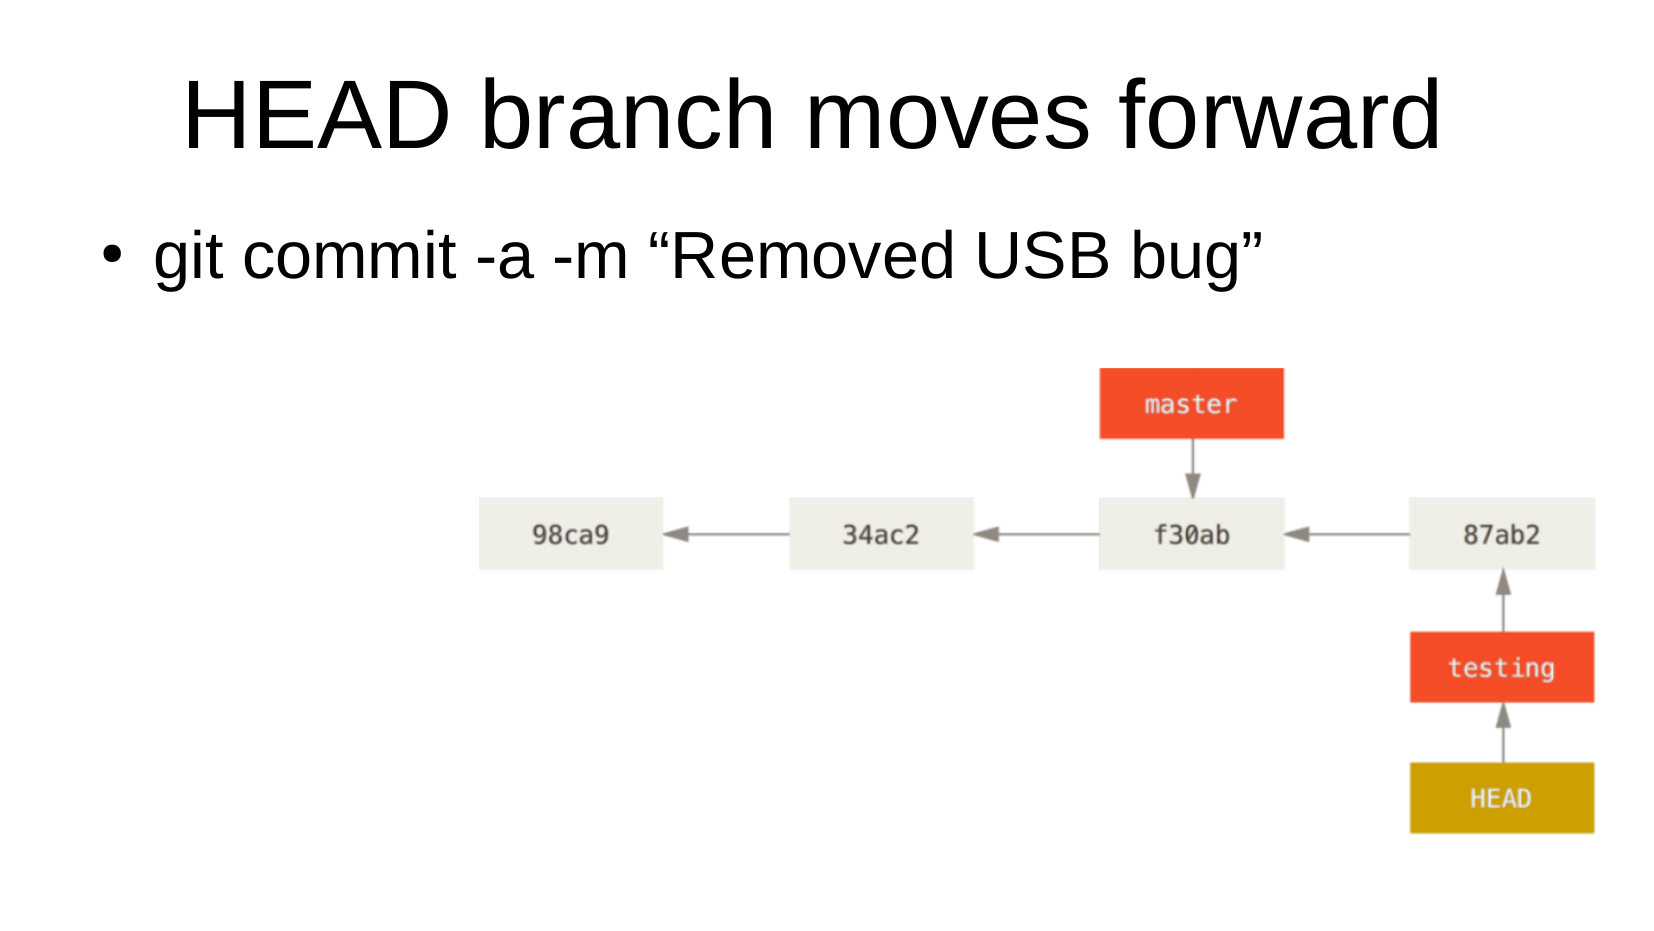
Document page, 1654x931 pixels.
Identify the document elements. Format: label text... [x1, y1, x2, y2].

title HEAD branch moves forward [82, 37, 1571, 193]
list git commit -a -m “Removed USB bug” [82, 217, 1571, 757]
picture [470, 359, 1600, 839]
